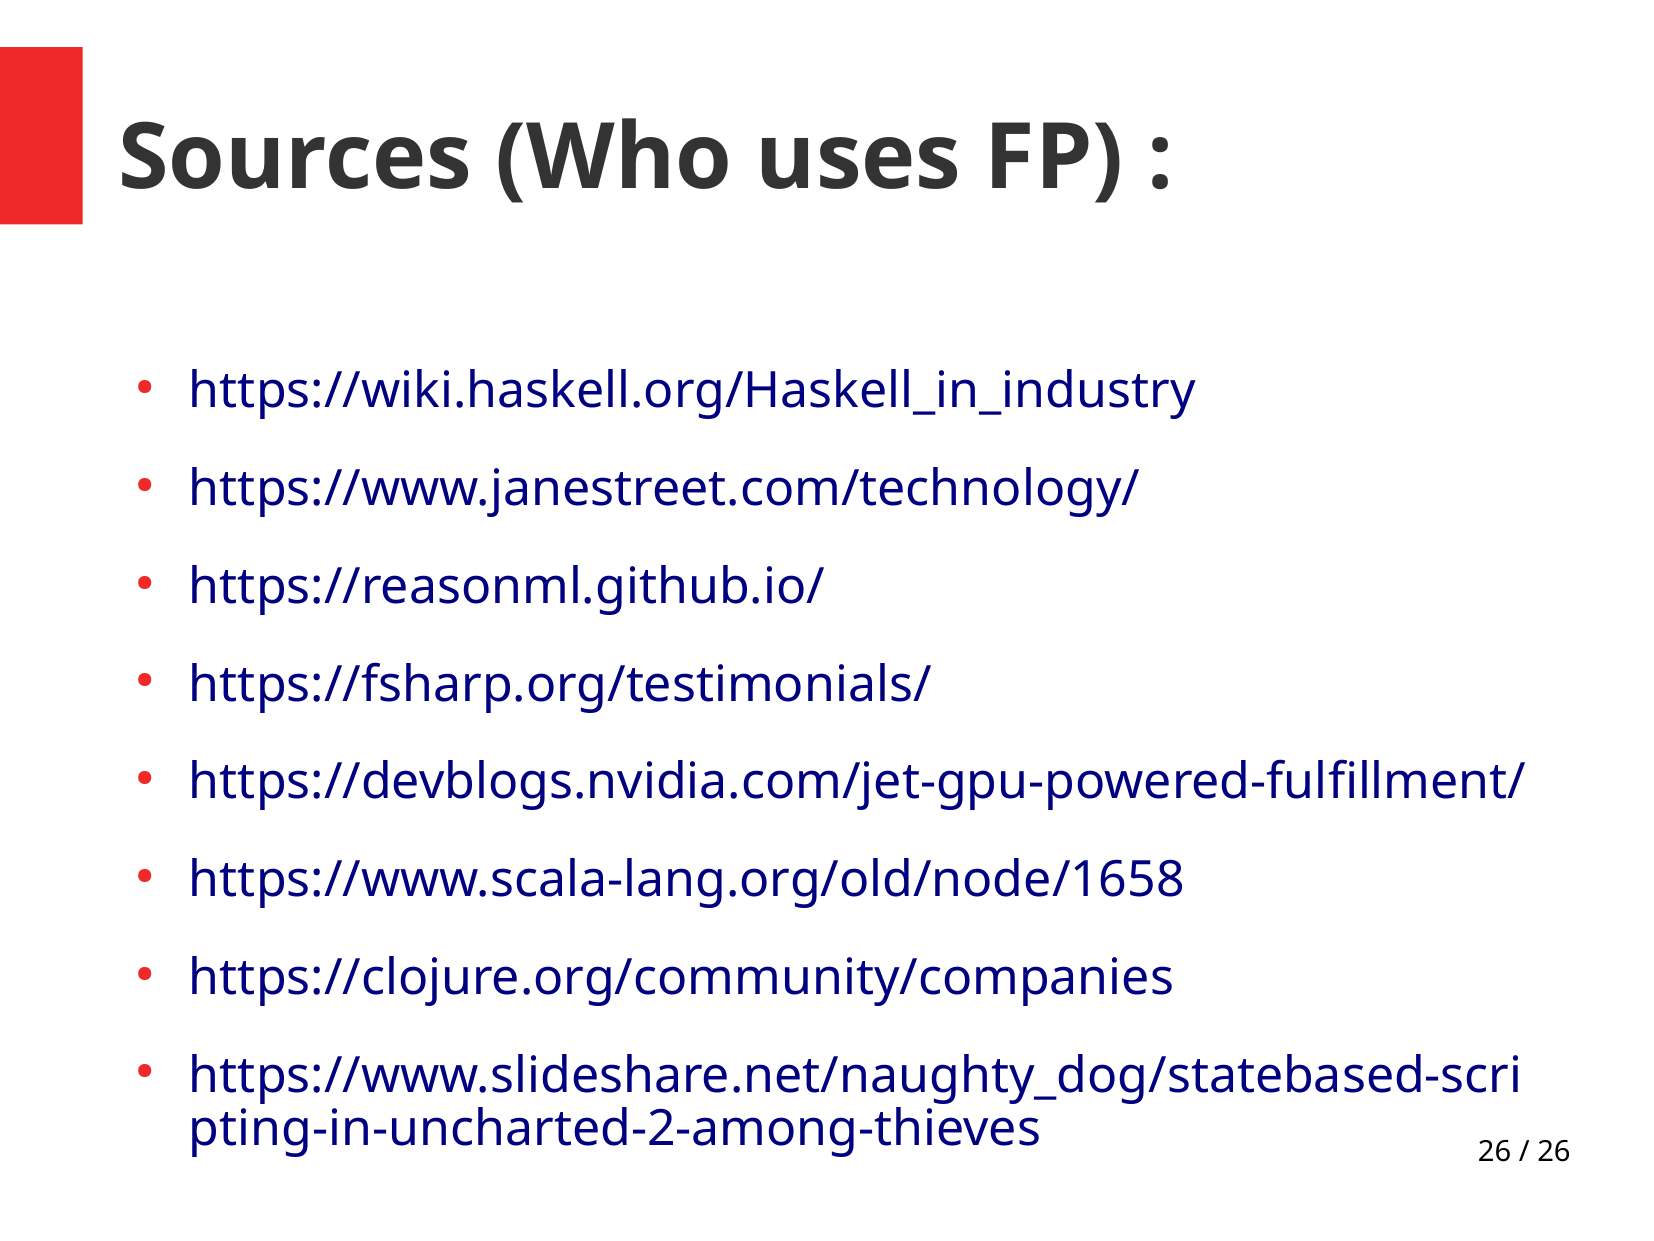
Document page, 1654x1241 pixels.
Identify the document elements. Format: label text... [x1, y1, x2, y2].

title Sources (Who uses FP) : [118, 49, 1571, 257]
list https://wiki.haskell.org/Haskell_in_industry https://www.janestreet.com/technology/ https://reasonml.github.io/ https://fsharp.org/testimonials/ https://devblogs.nvidia.com/jet-gpu-powered-fulfillment/ https://www.scala-lang.org/old/node/1658 https://clojure.org/community/companies https://www.slideshare.net/naughty_dog/statebased-scripting-in-uncharted-2-among-thieves [118, 354, 1536, 1074]
